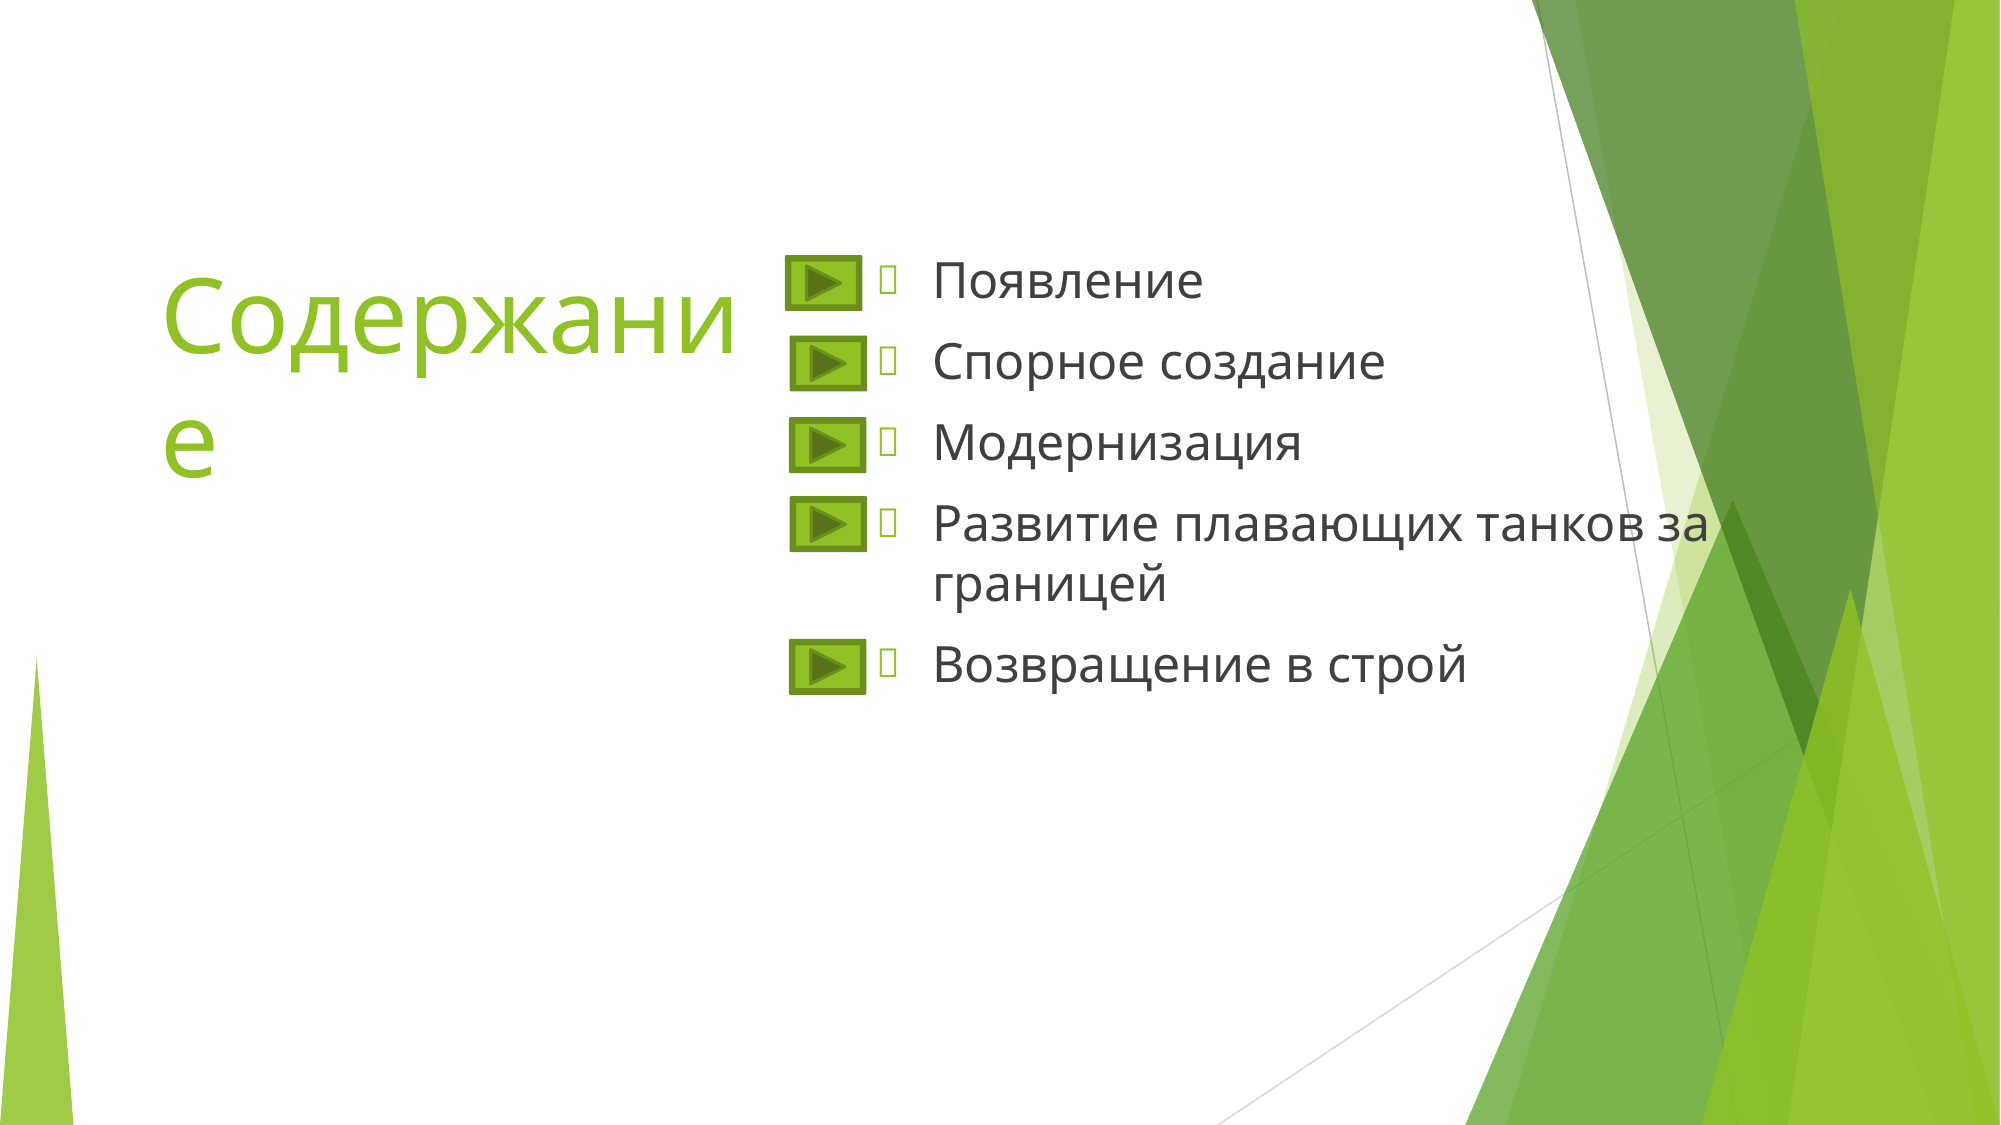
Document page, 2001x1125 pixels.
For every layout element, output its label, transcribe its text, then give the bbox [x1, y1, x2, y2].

title Содержание [145, 241, 764, 993]
text_box [787, 256, 861, 310]
text_box [792, 337, 866, 390]
list Появление Спорное создание Модернизация Развитие плавающих танков за границей Возвращение в строй [861, 241, 1871, 993]
text_box [792, 418, 865, 472]
text_box [792, 497, 866, 551]
text_box [791, 640, 865, 694]
